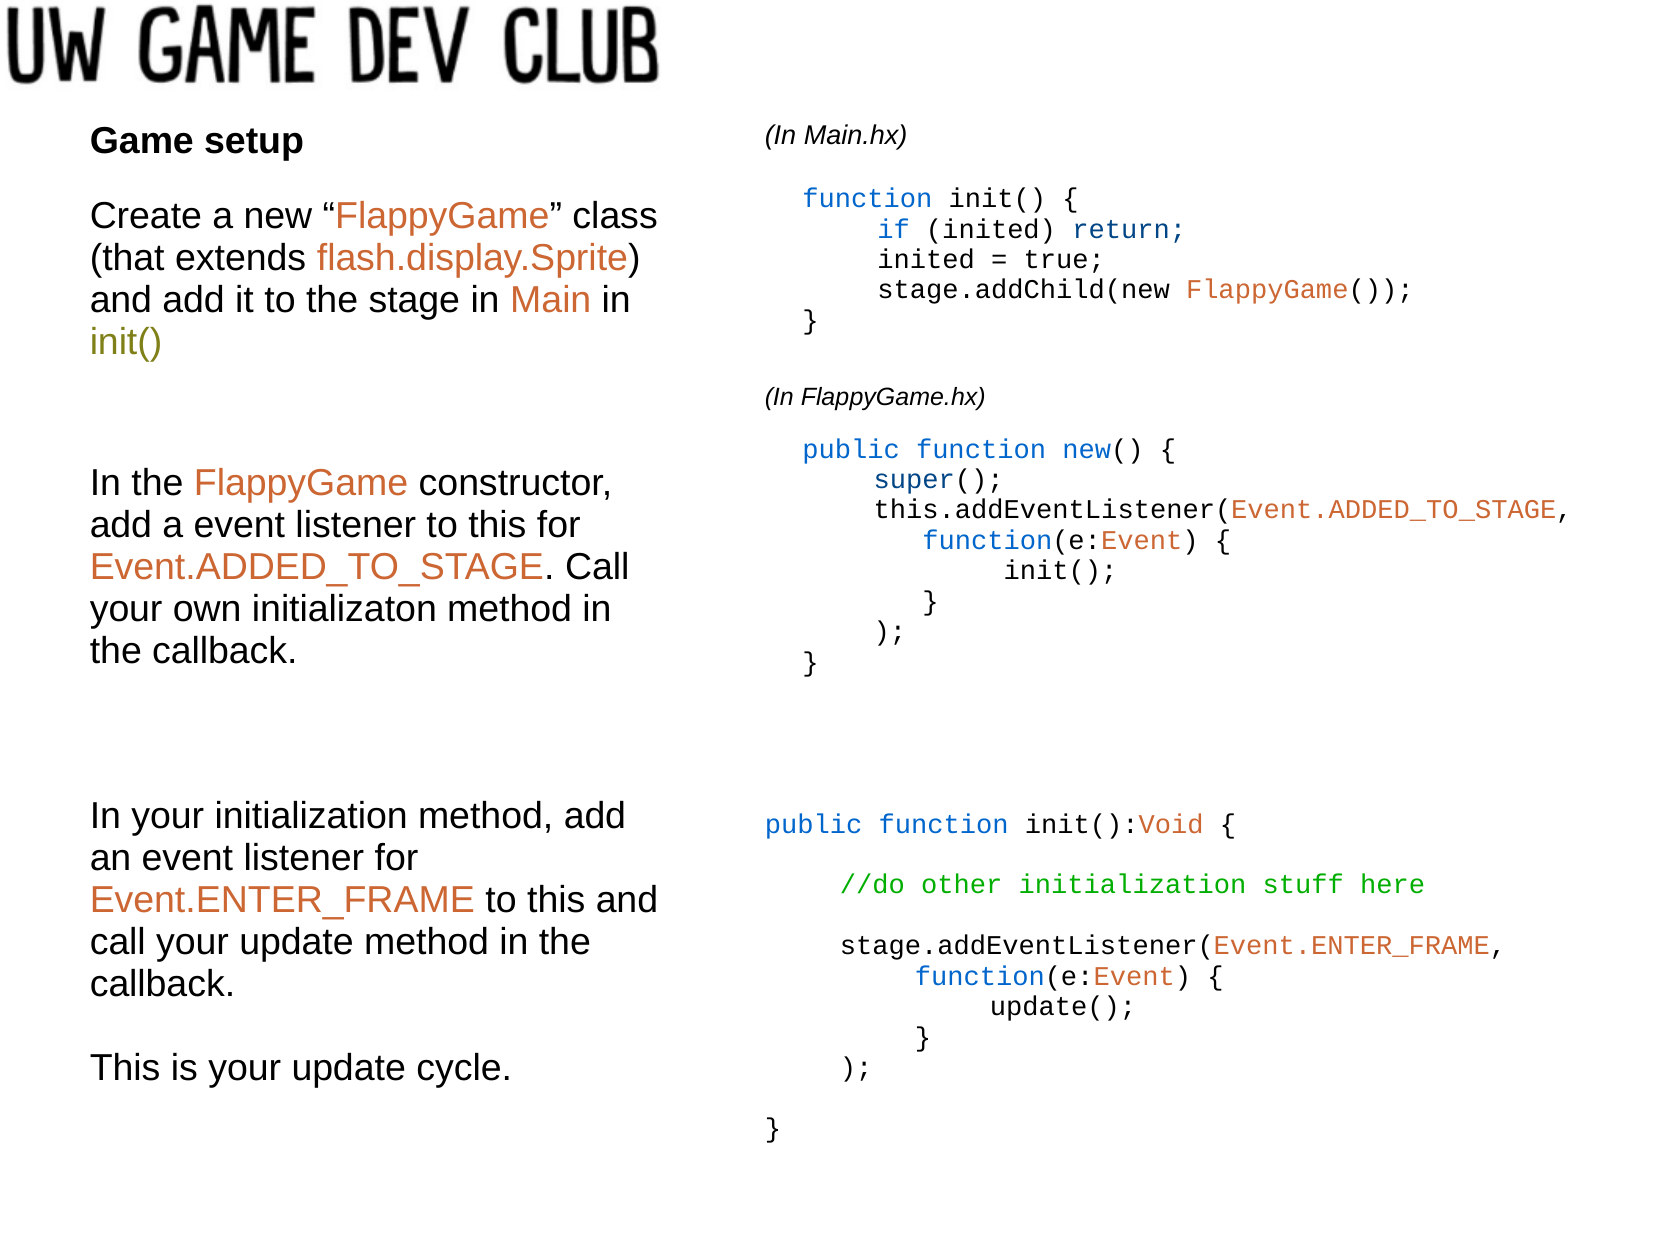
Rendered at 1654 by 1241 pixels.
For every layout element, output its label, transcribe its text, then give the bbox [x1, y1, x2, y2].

text_box Create a new “FlappyGame” class (that extends flash.display.Sprite) and add it to the stage in Main in init() [75, 187, 676, 413]
text_box In the FlappyGame constructor, add a event listener to this for Event.ADDED_TO_STAGE. Call your own initializaton method in the callback. [75, 454, 676, 680]
text_box public function new() { super(); this.addEventListener(Event.ADDED_TO_STAGE, function(e:Event) { init(); } ); } [712, 428, 1654, 676]
text_box (In Main.hx) [750, 112, 1126, 158]
text_box Game setup [75, 112, 1576, 171]
text_box (In FlappyGame.hx) [750, 375, 1013, 419]
text_box public function init():Void { //do other initialization stuff here stage.addEventListener(Event.ENTER_FRAME, function(e:Event) { update(); } ); } [750, 803, 1651, 1137]
text_box In your initialization method, add an event listener for Event.ENTER_FRAME to this and call your update method in the callback. This is your update cycle. [75, 787, 676, 1097]
text_box function init() { if (inited) return; inited = true; stage.addChild(new FlappyGame()); } [712, 177, 1654, 338]
picture [1, 0, 676, 94]
